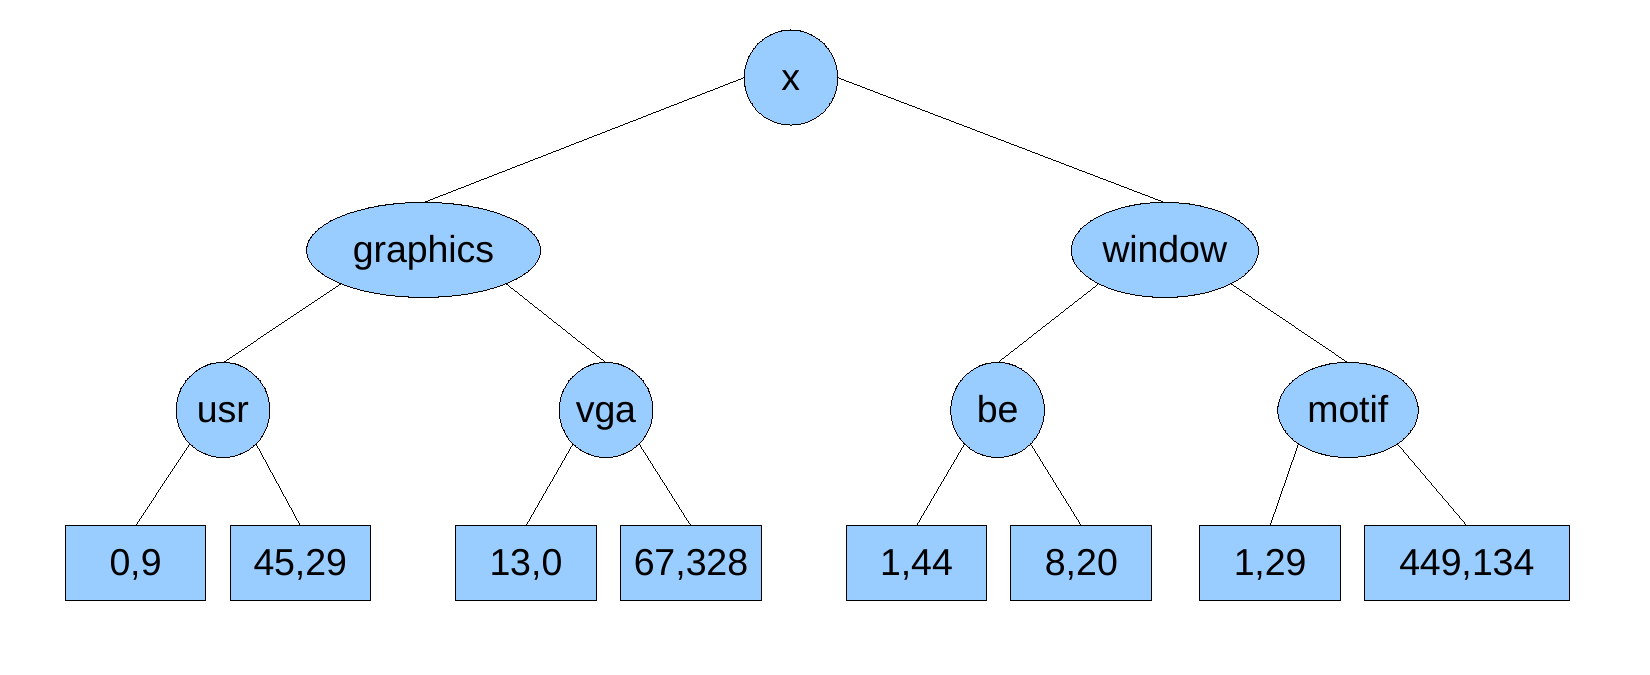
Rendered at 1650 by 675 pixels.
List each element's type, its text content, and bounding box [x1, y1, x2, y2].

text_box 45,29 [230, 525, 371, 601]
text_box vga [559, 362, 653, 458]
text_box be [950, 362, 1045, 458]
text_box usr [176, 362, 270, 458]
text_box x [744, 29, 838, 126]
text_box 67,328 [620, 525, 762, 601]
text_box 0,9 [65, 525, 206, 601]
text_box window [1071, 202, 1259, 298]
text_box 1,44 [846, 525, 987, 601]
text_box 1,29 [1199, 525, 1341, 601]
text_box 13,0 [455, 525, 597, 601]
text_box 449,134 [1364, 525, 1570, 601]
text_box graphics [306, 202, 541, 298]
text_box 8,20 [1010, 525, 1152, 601]
text_box motif [1277, 362, 1419, 458]
